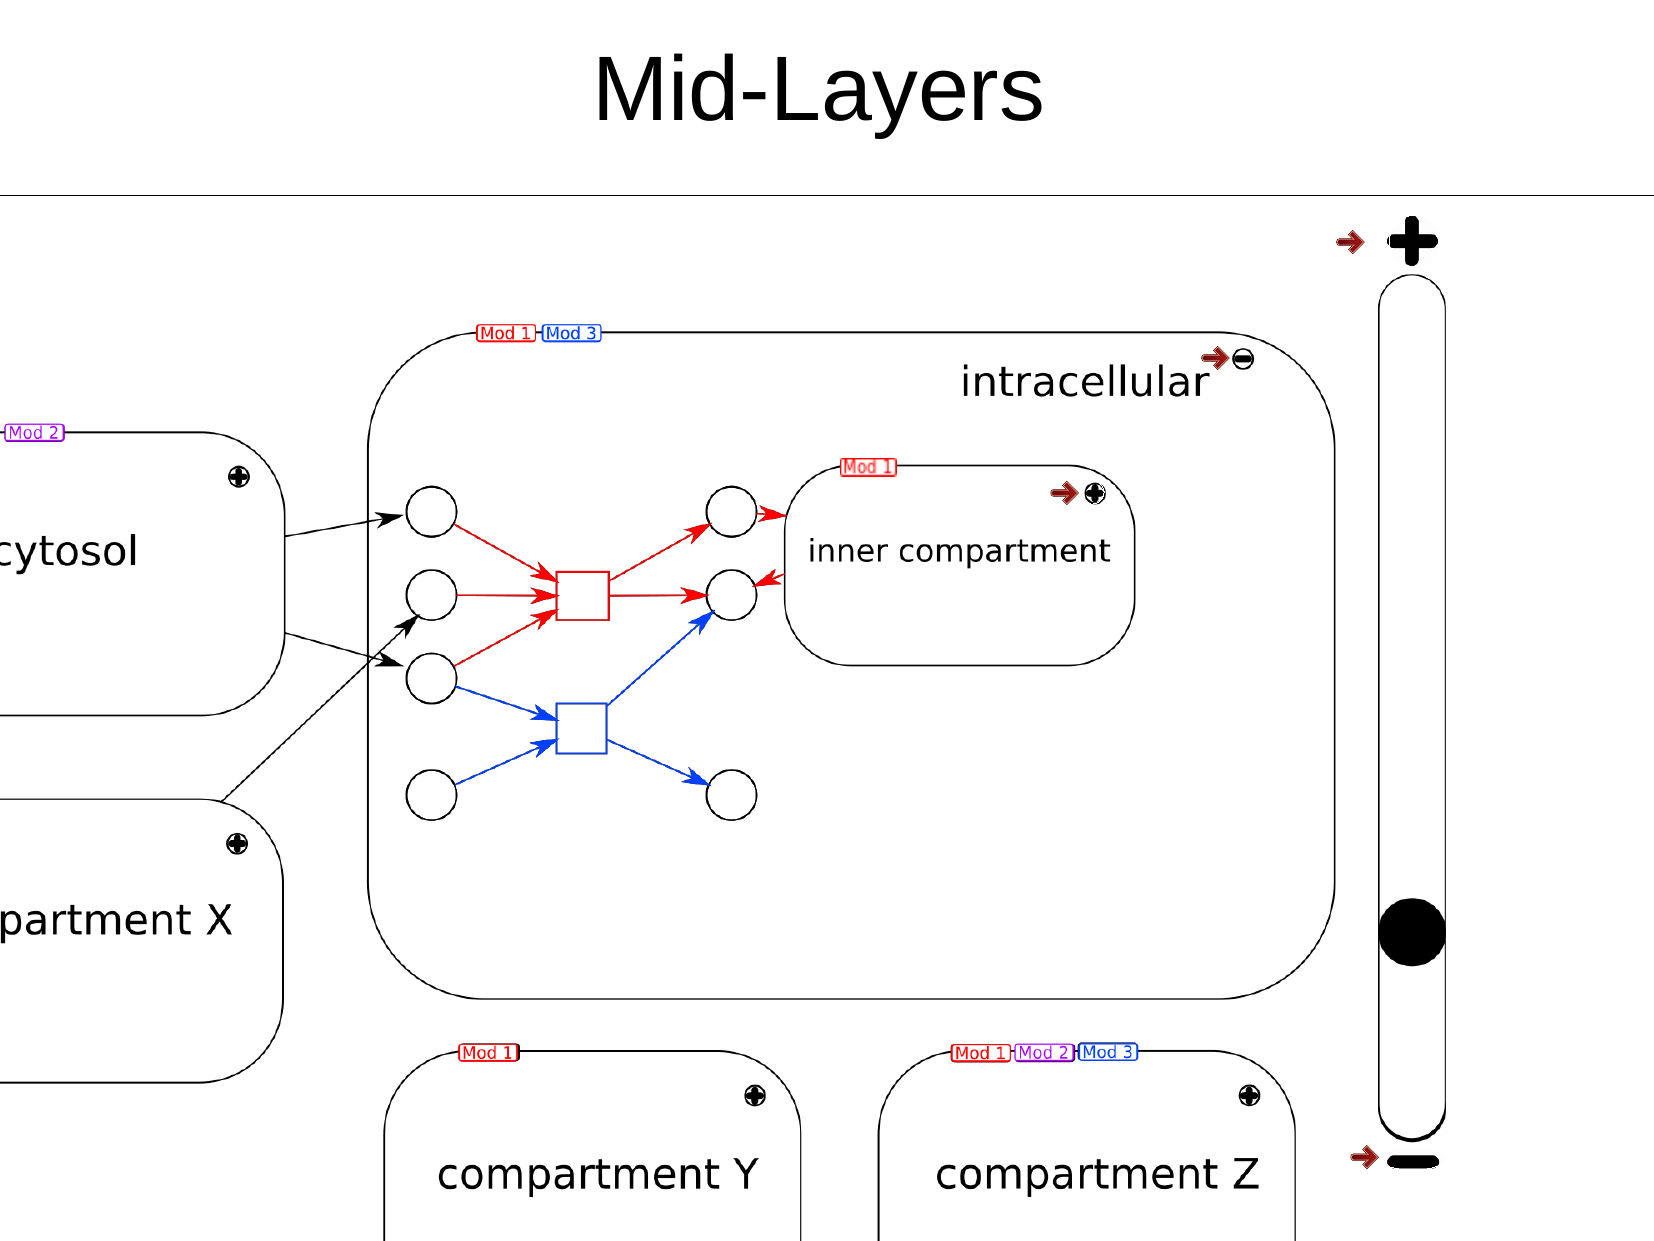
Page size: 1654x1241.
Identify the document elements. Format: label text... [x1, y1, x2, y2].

text_box [1381, 1146, 1446, 1171]
text_box [1389, 215, 1441, 269]
title Mid-Layers [75, 0, 1564, 193]
text_box [1081, 480, 1105, 505]
picture [0, 215, 1446, 1241]
